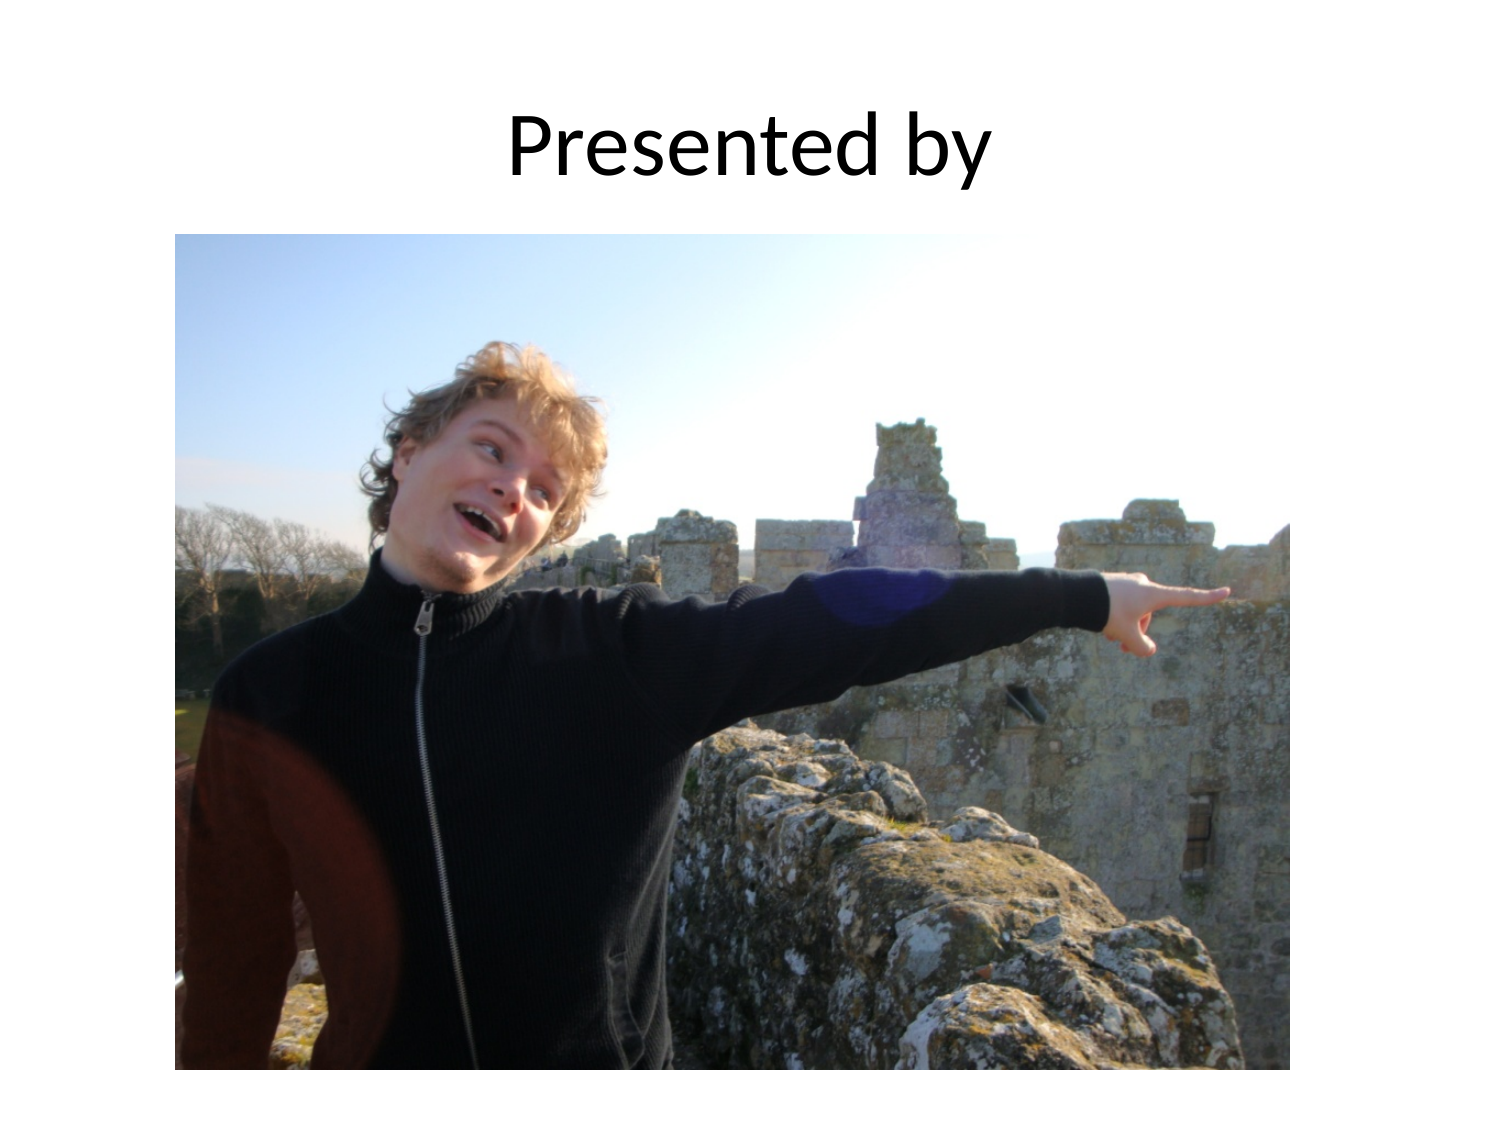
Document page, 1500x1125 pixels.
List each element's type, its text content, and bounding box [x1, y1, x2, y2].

title Presented by [75, 45, 1426, 233]
picture [175, 234, 1290, 1070]
